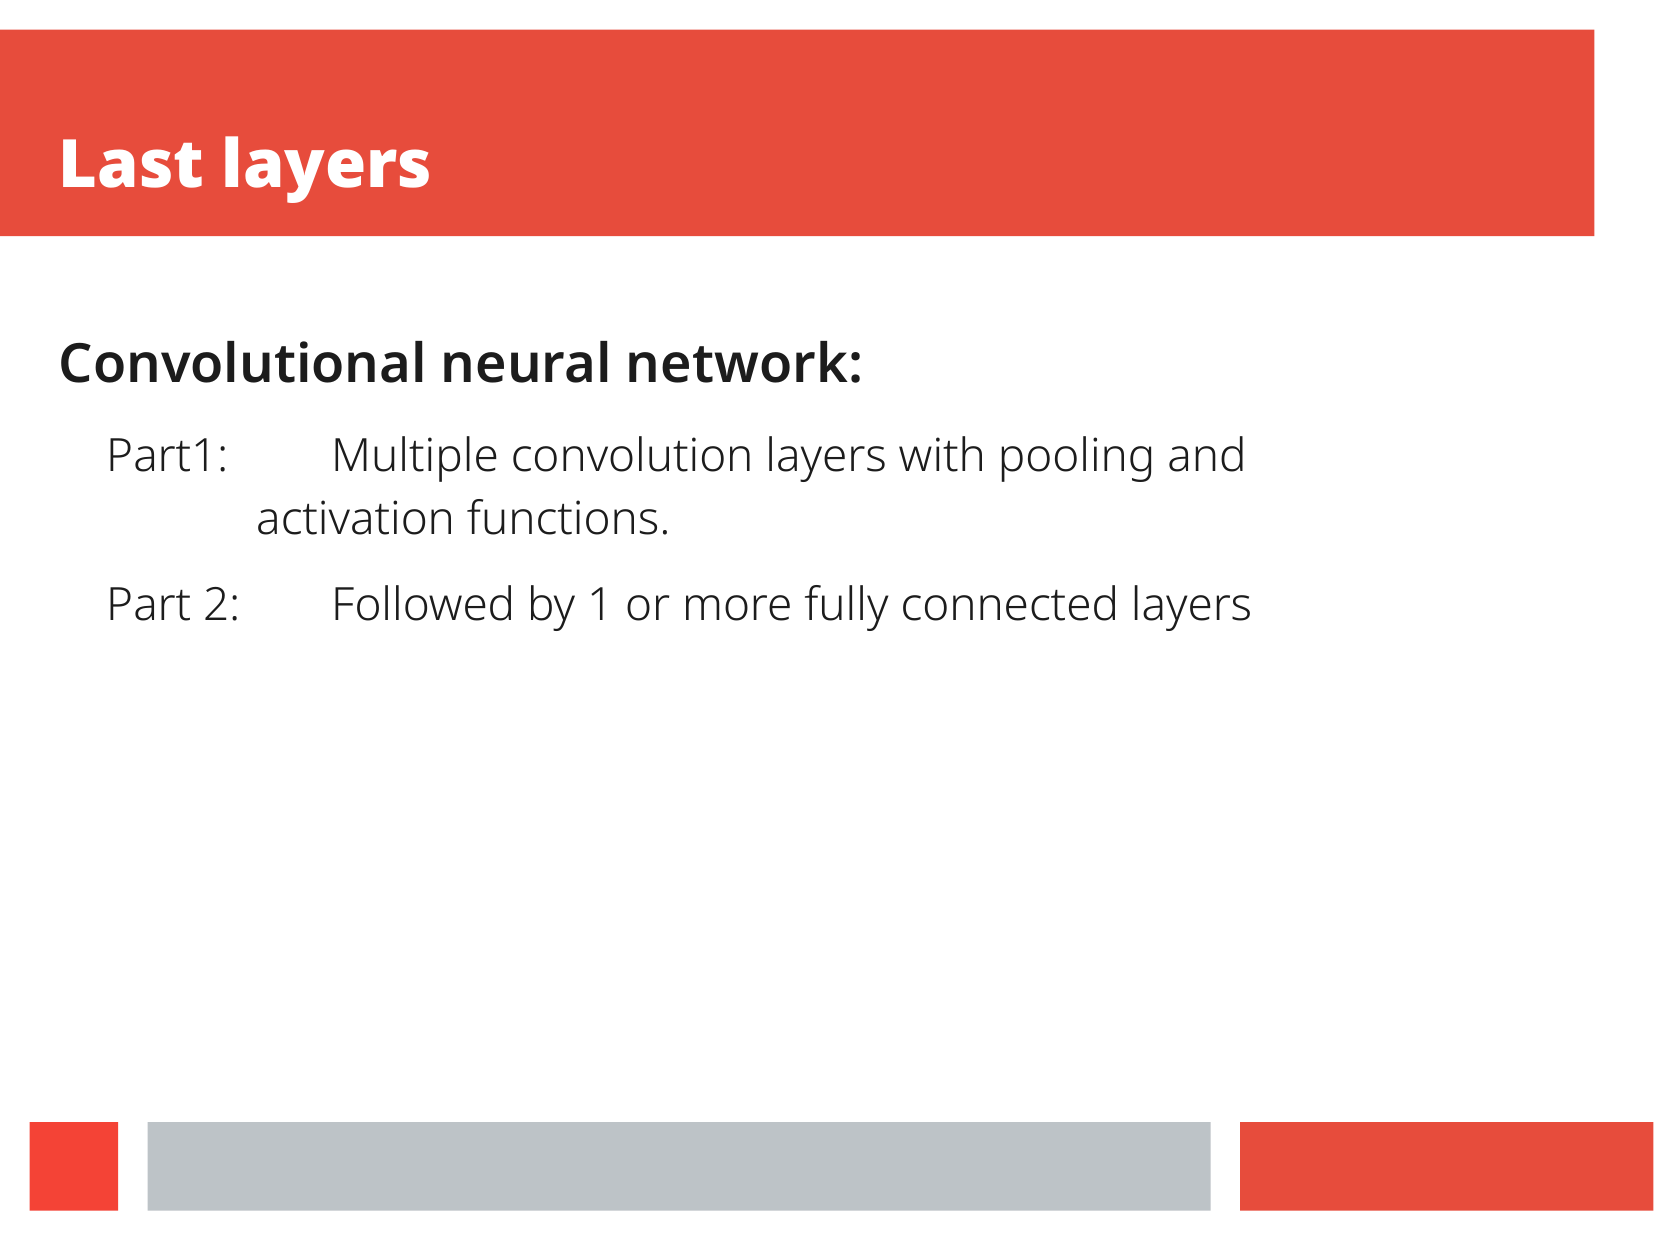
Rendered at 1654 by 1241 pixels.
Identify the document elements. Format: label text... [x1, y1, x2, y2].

list Convolutional neural network: Part1: Multiple convolution layers with pooling and activation functions. Part 2: Followed by 1 or more fully connected layers [59, 324, 1565, 1093]
title Last layers [59, 59, 1595, 207]
